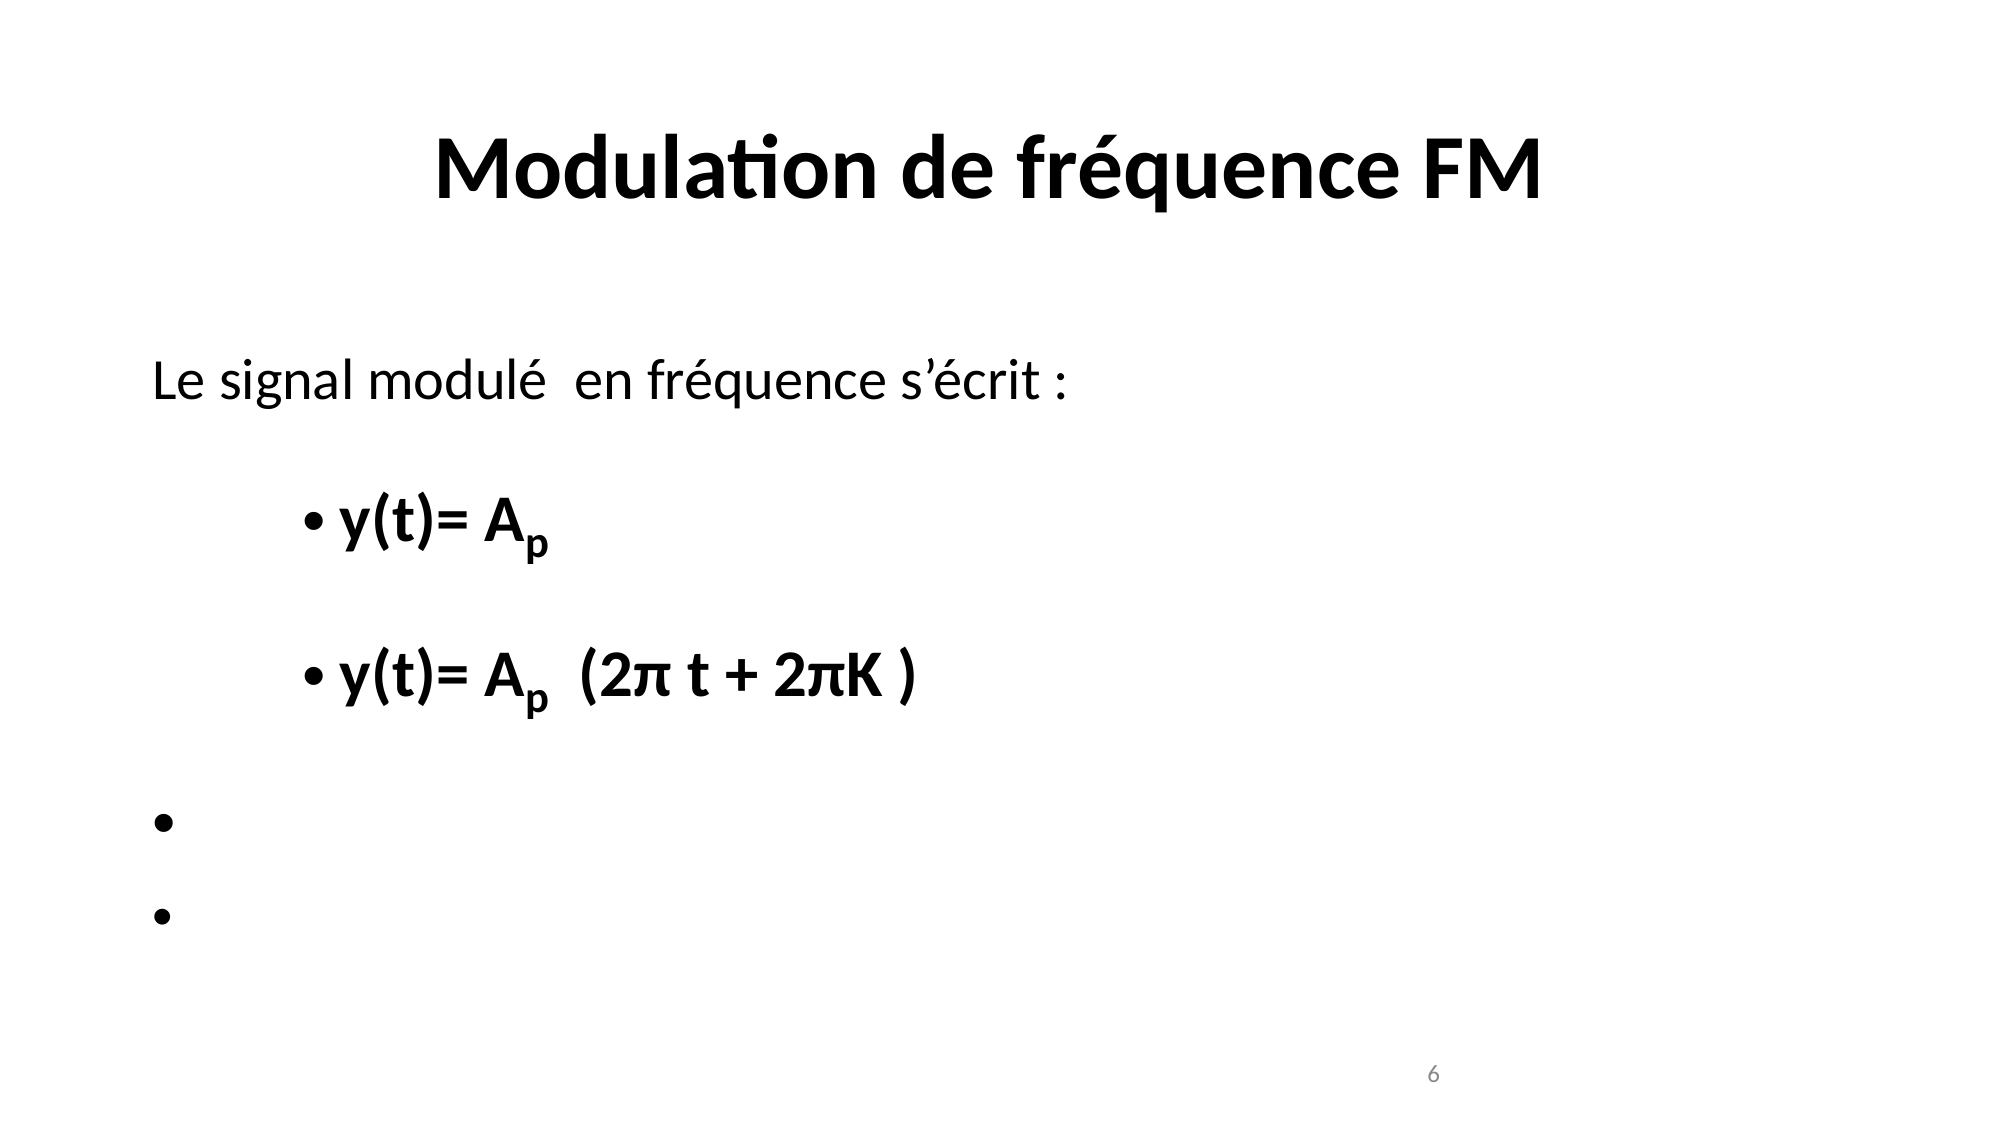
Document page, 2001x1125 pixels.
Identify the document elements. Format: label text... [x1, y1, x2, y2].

title Modulation de fréquence FM [137, 59, 1863, 278]
list Le signal modulé en fréquence s’écrit : y(t)= Ap y(t)= Ap (2π t + 2πK ) [137, 299, 1863, 1014]
text_box [1412, 1042, 1863, 1103]
